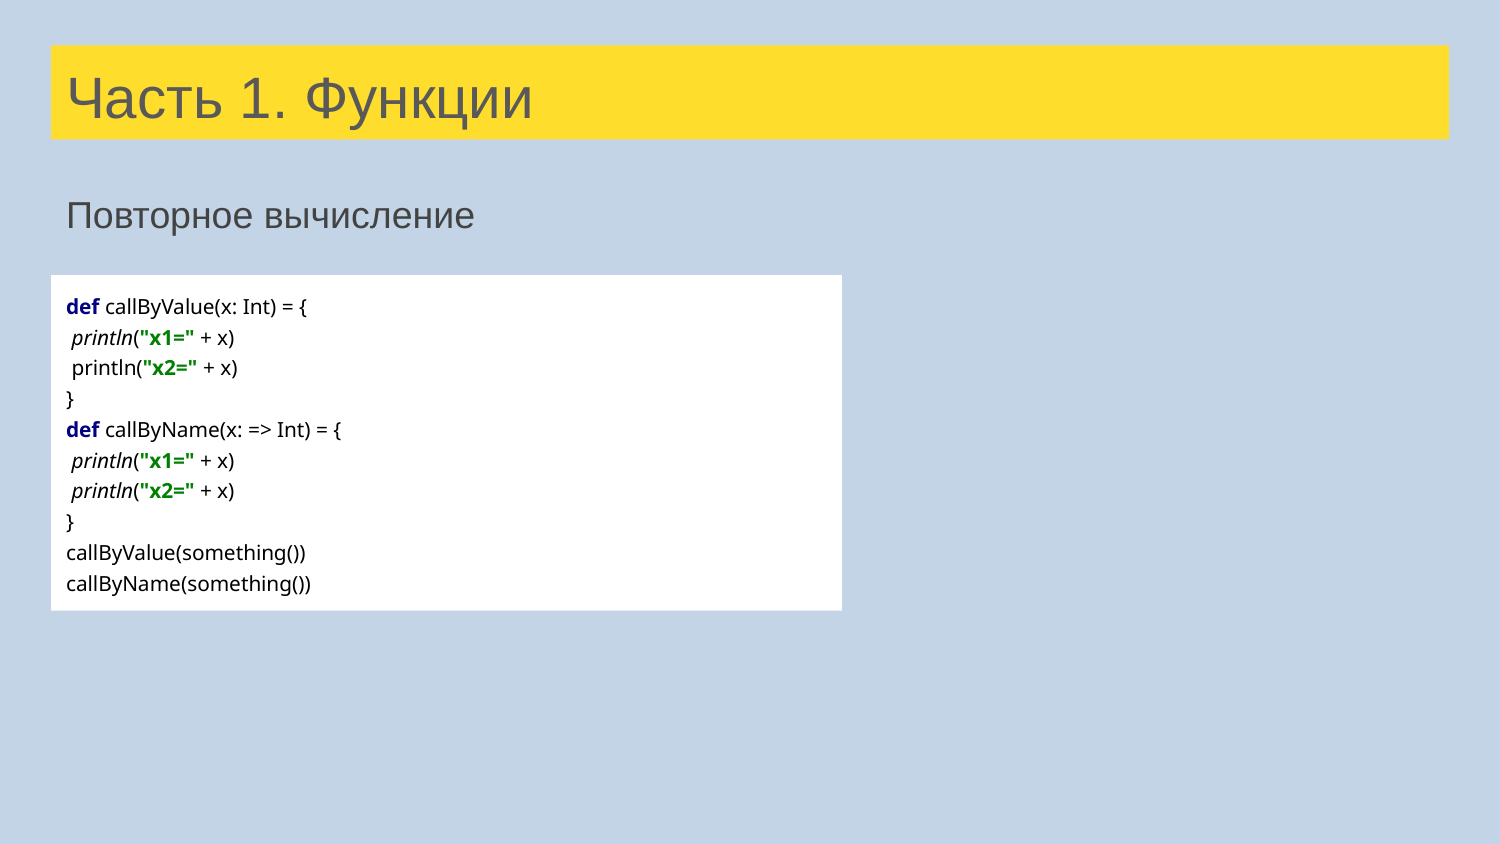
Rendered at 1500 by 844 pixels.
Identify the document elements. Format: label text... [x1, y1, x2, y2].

title Часть 1. Функции [51, 45, 1449, 140]
text_box def callByValue(x: Int) = { println("x1=" + x) println("x2=" + x) } def callByName(x: => Int) = { println("x1=" + x) println("x2=" + x) } callByValue(something()) callByName(something()) [51, 275, 842, 611]
text_box Повторное вычисление [51, 176, 586, 239]
